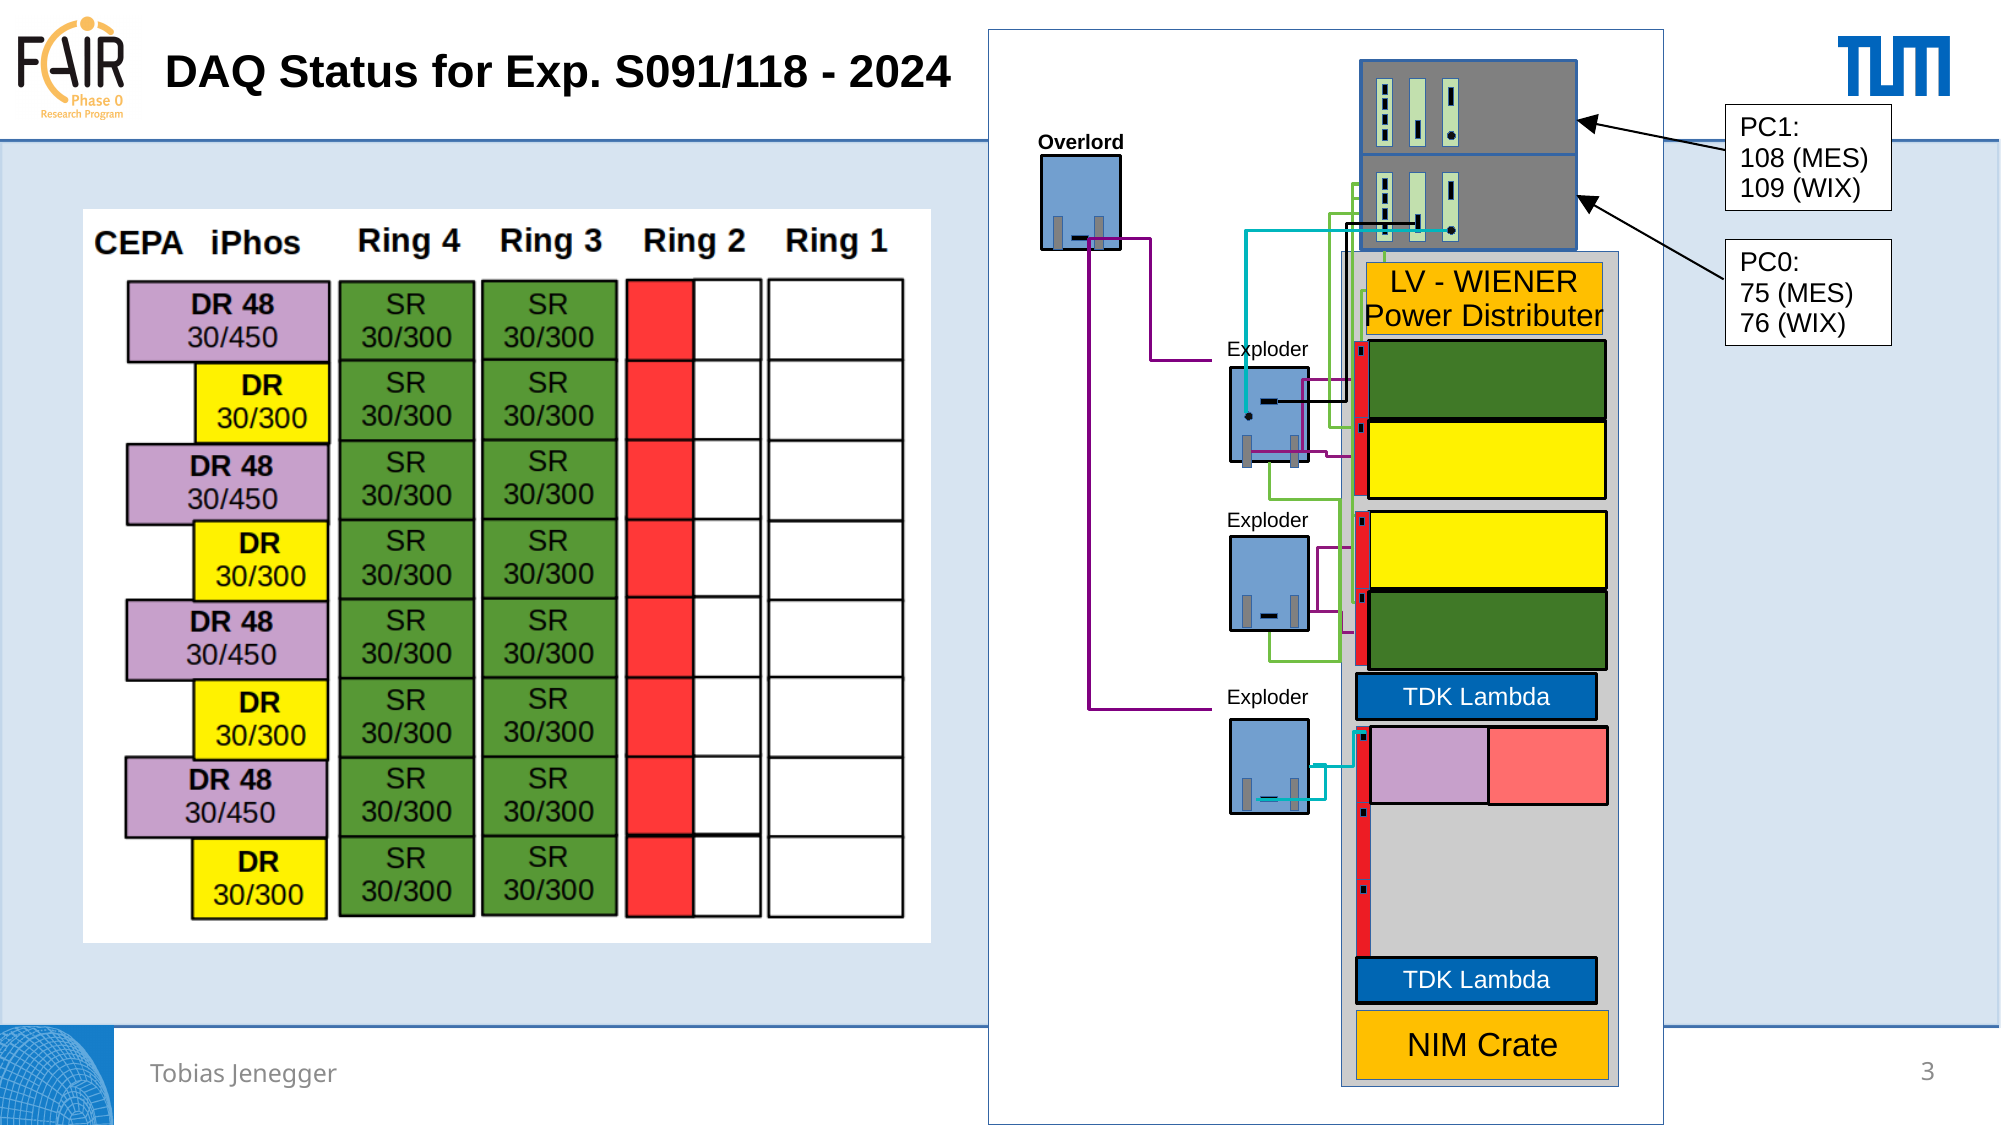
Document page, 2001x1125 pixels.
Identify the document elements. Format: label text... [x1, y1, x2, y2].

text_box Overlord [1023, 123, 1147, 185]
text_box [988, 29, 1664, 1125]
text_box NIM Crate [1356, 1010, 1609, 1080]
text_box Exploder [1212, 330, 1336, 392]
text_box TDK Lambda [1356, 957, 1597, 1003]
text_box Exploder [1212, 501, 1336, 563]
text_box DAQ Status for Exp. S091/118 - 2024 [150, 38, 988, 105]
text_box LV - WIENER Power Distributer [1366, 262, 1603, 335]
text_box TDK Lambda [1356, 673, 1597, 720]
picture [1838, 36, 1950, 96]
text_box PC1: 108 (MES) 109 (WIX) [1725, 104, 1892, 211]
text_box Exploder [1212, 678, 1336, 741]
picture [83, 209, 931, 943]
text_box PC0: 75 (MES) 76 (WIX) [1725, 239, 1892, 346]
picture [15, 15, 142, 120]
picture [0, 1025, 114, 1125]
